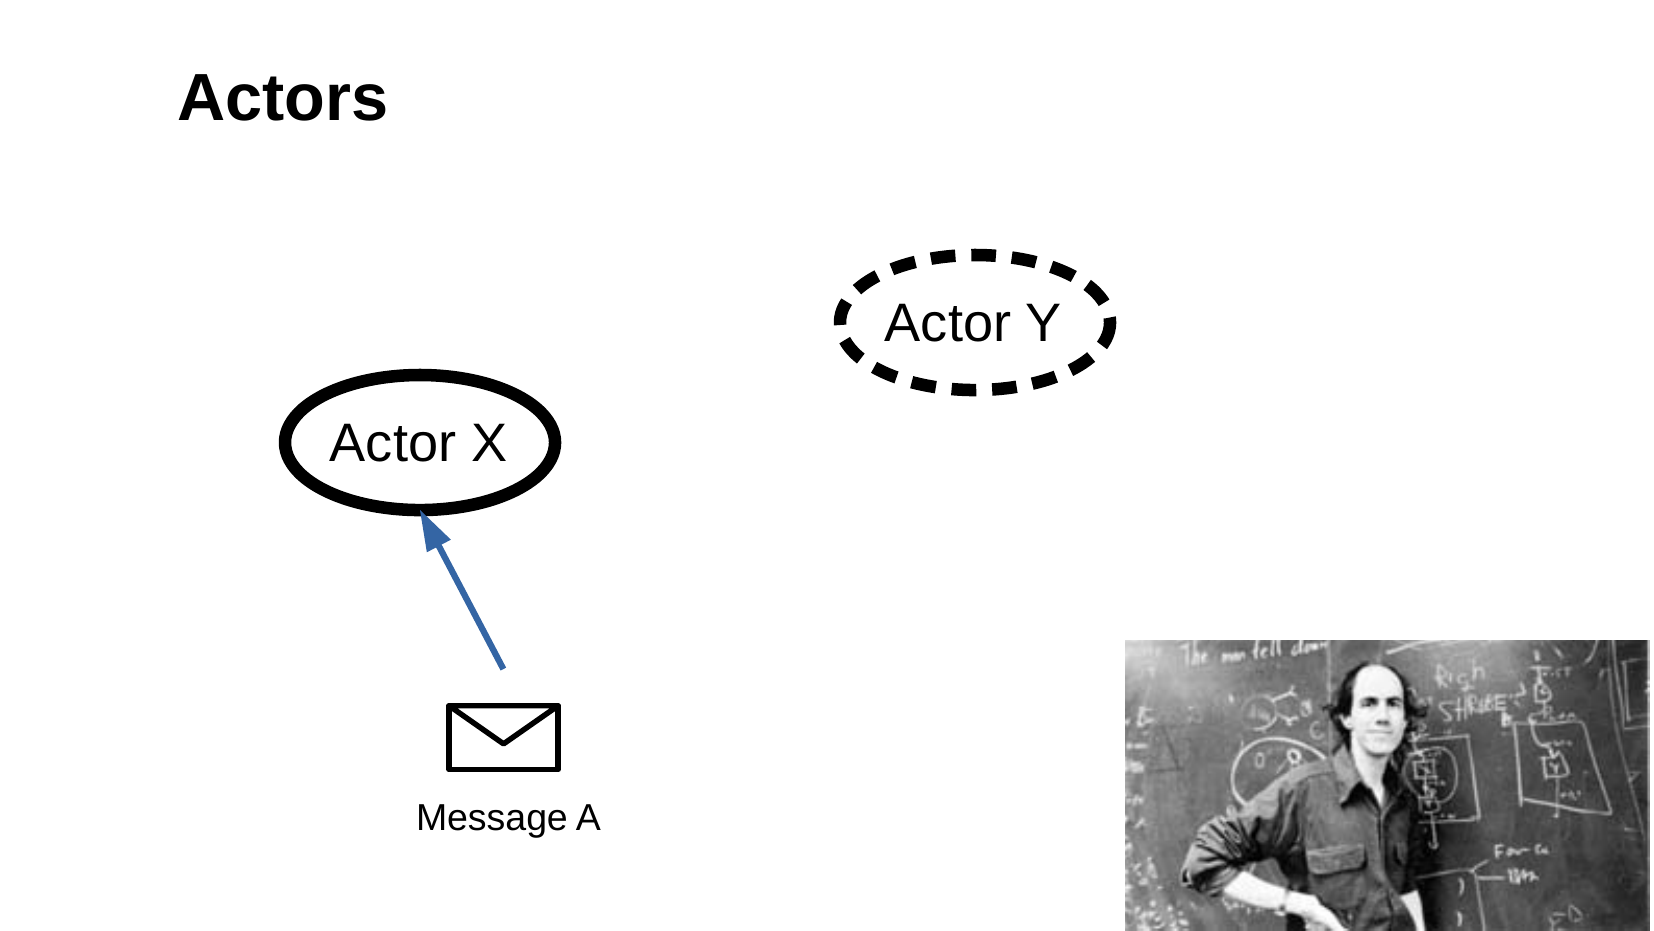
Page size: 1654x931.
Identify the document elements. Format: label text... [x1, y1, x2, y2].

picture [1125, 640, 1650, 931]
text_box Actor X [315, 404, 541, 481]
picture [435, 669, 572, 841]
text_box Actor Y [870, 284, 1096, 361]
list Actors [106, 60, 1651, 856]
